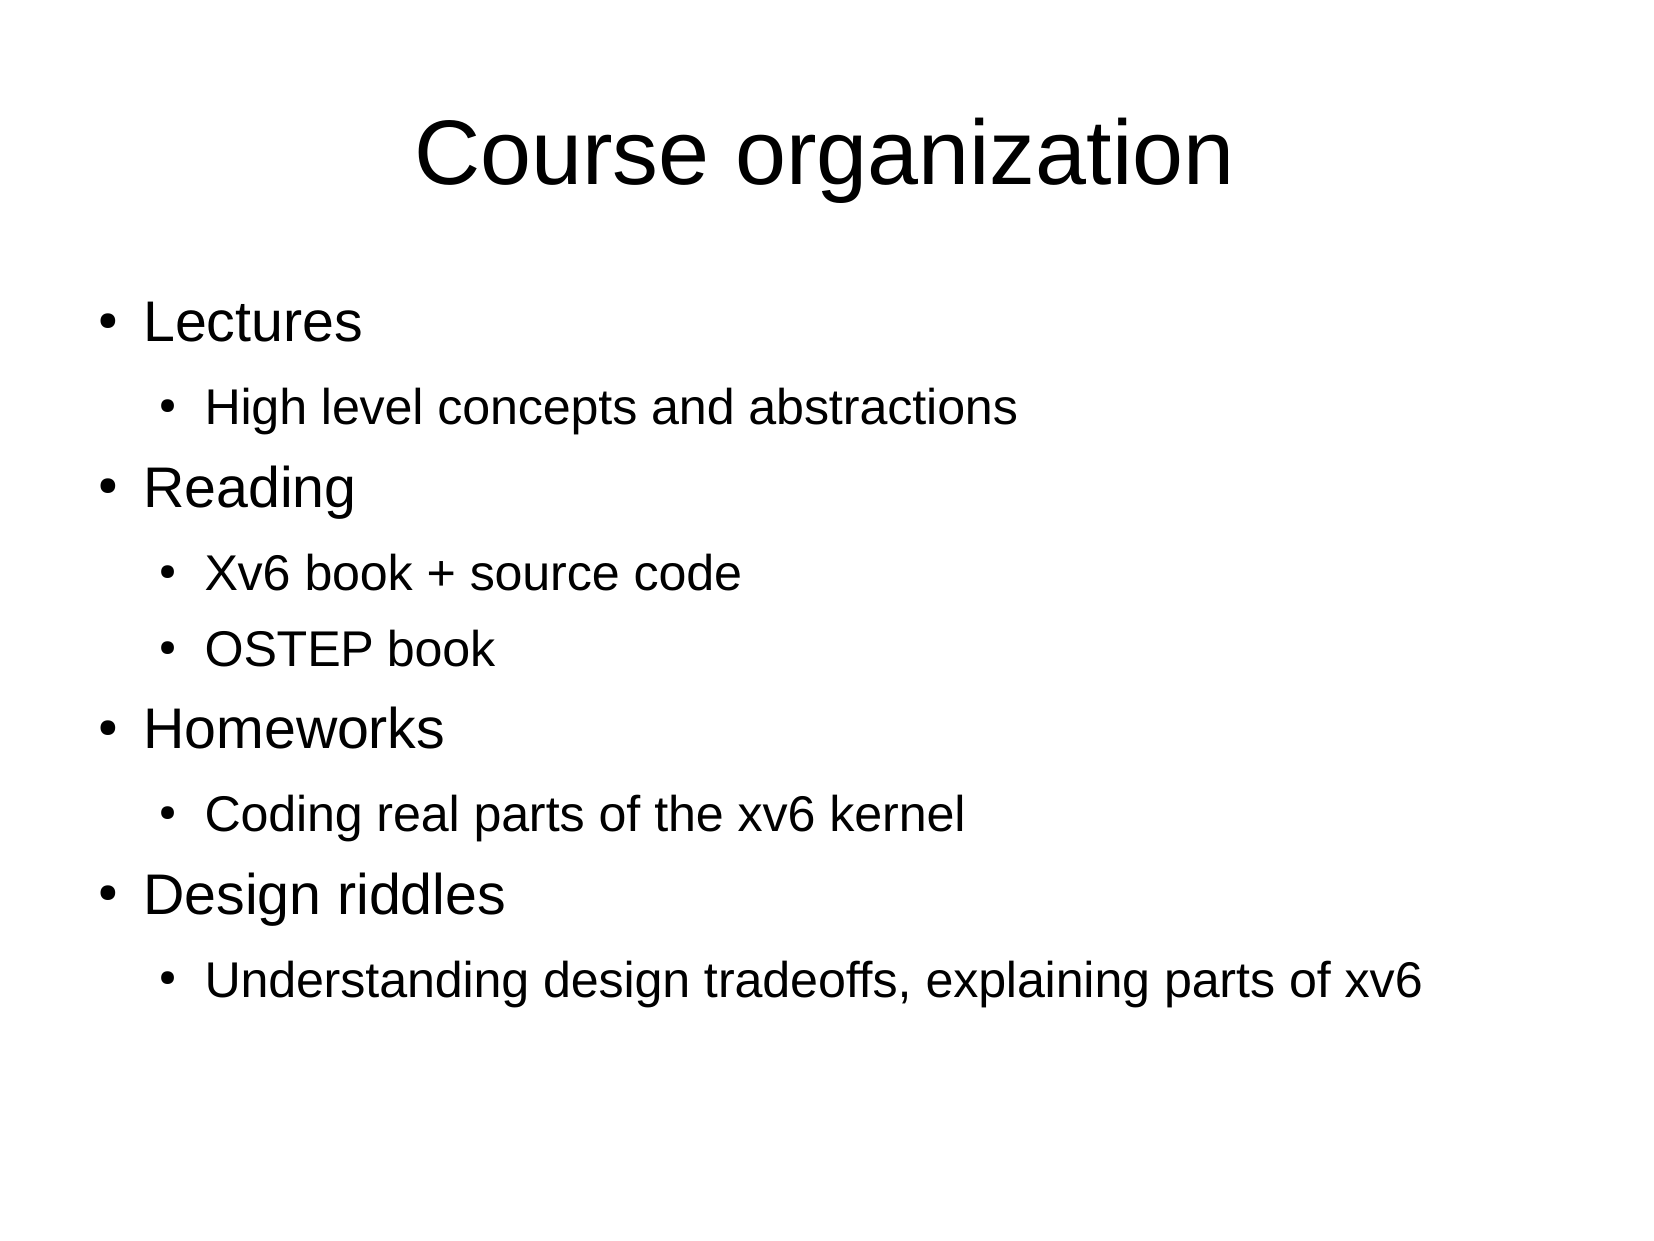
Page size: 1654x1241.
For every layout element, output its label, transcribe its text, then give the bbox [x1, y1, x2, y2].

list Lectures High level concepts and abstractions Reading Xv6 book + source code OSTEP book Homeworks Coding real parts of the xv6 kernel Design riddles Understanding design tradeoffs, explaining parts of xv6 [82, 290, 1571, 1010]
title Course organization [82, 49, 1571, 257]
